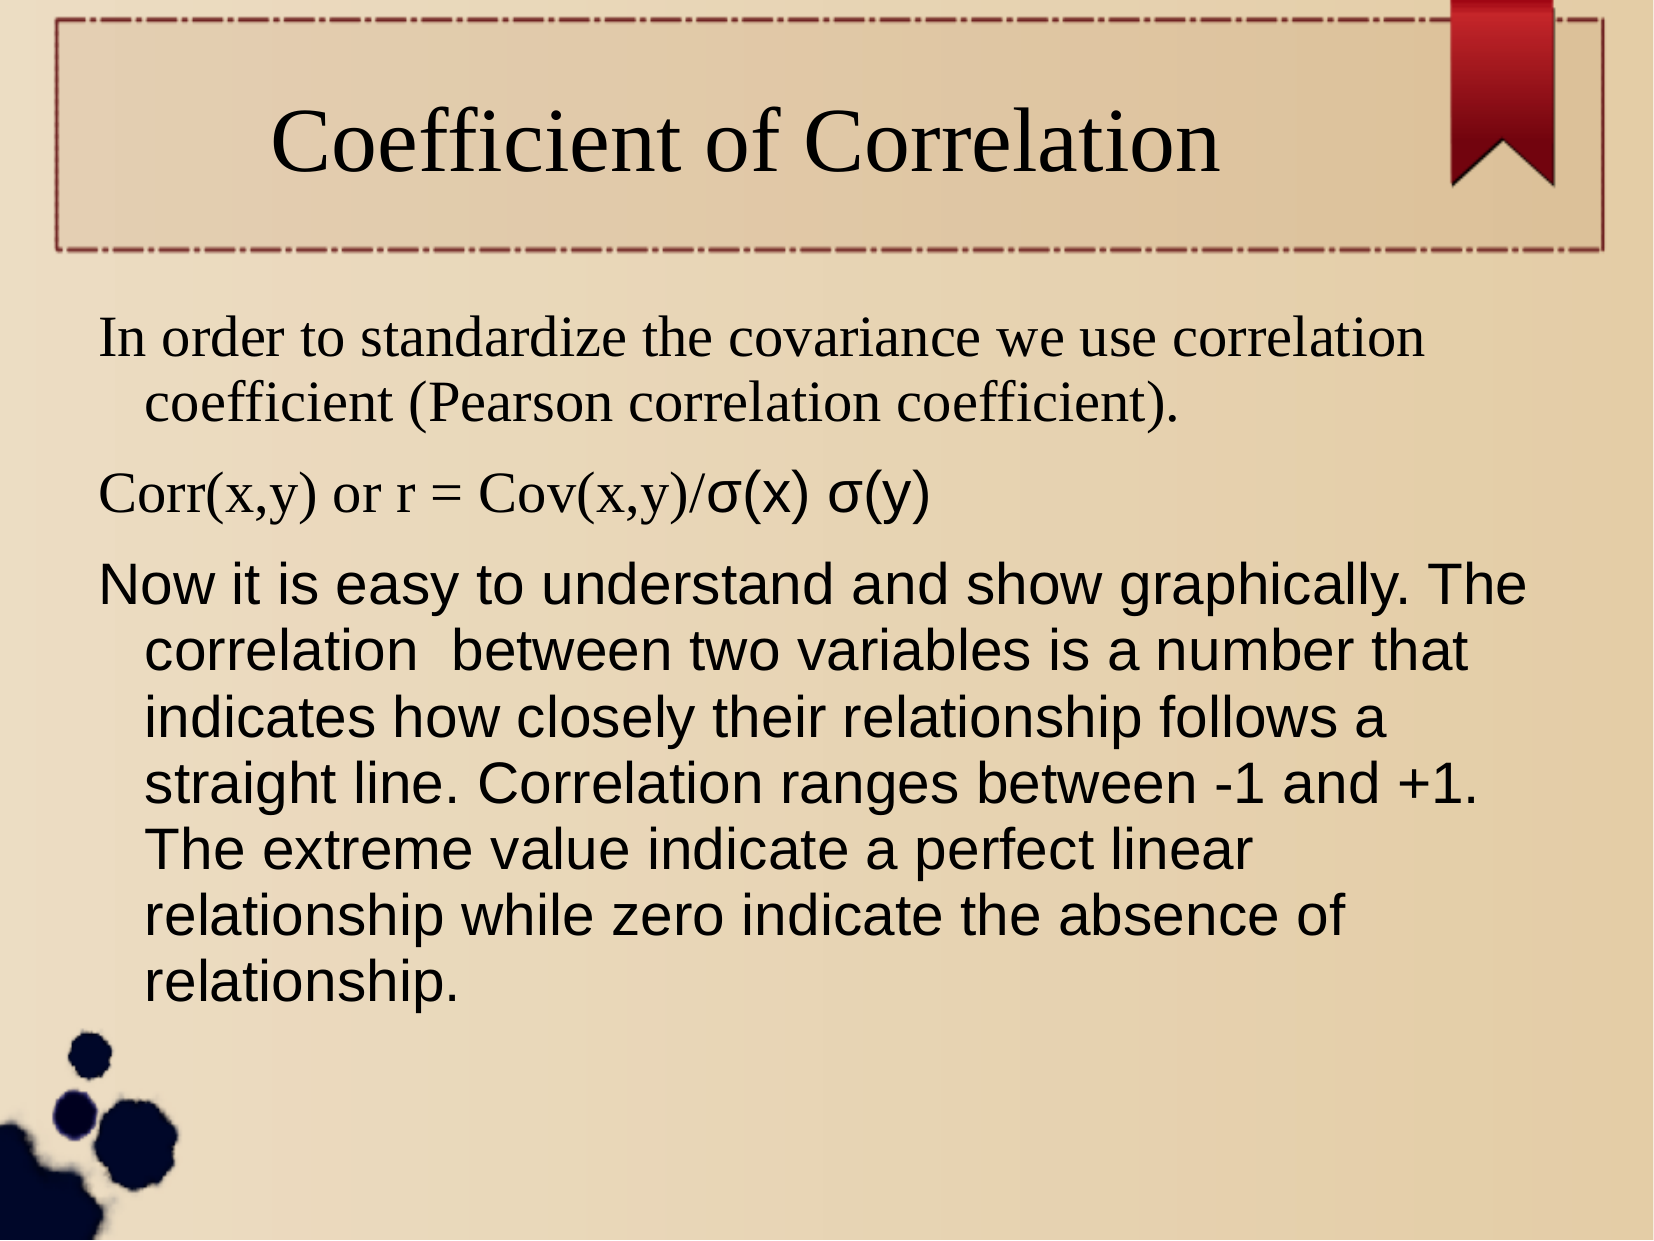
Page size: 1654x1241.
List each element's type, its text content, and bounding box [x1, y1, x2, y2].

picture [0, 0, 1654, 1240]
list In order to standardize the covariance we use correlation coefficient (Pearson correlation coefficient). Corr(x,y) or r = Cov(x,y)/σ(x) σ(y) Now it is easy to understand and show graphically. The correlation between two variables is a number that indicates how closely their relationship follows a straight line. Correlation ranges between -1 and +1. The extreme value indicate a perfect linear relationship while zero indicate the absence of relationship. [82, 299, 1571, 1019]
title Coefficient of Correlation [82, 47, 1412, 229]
